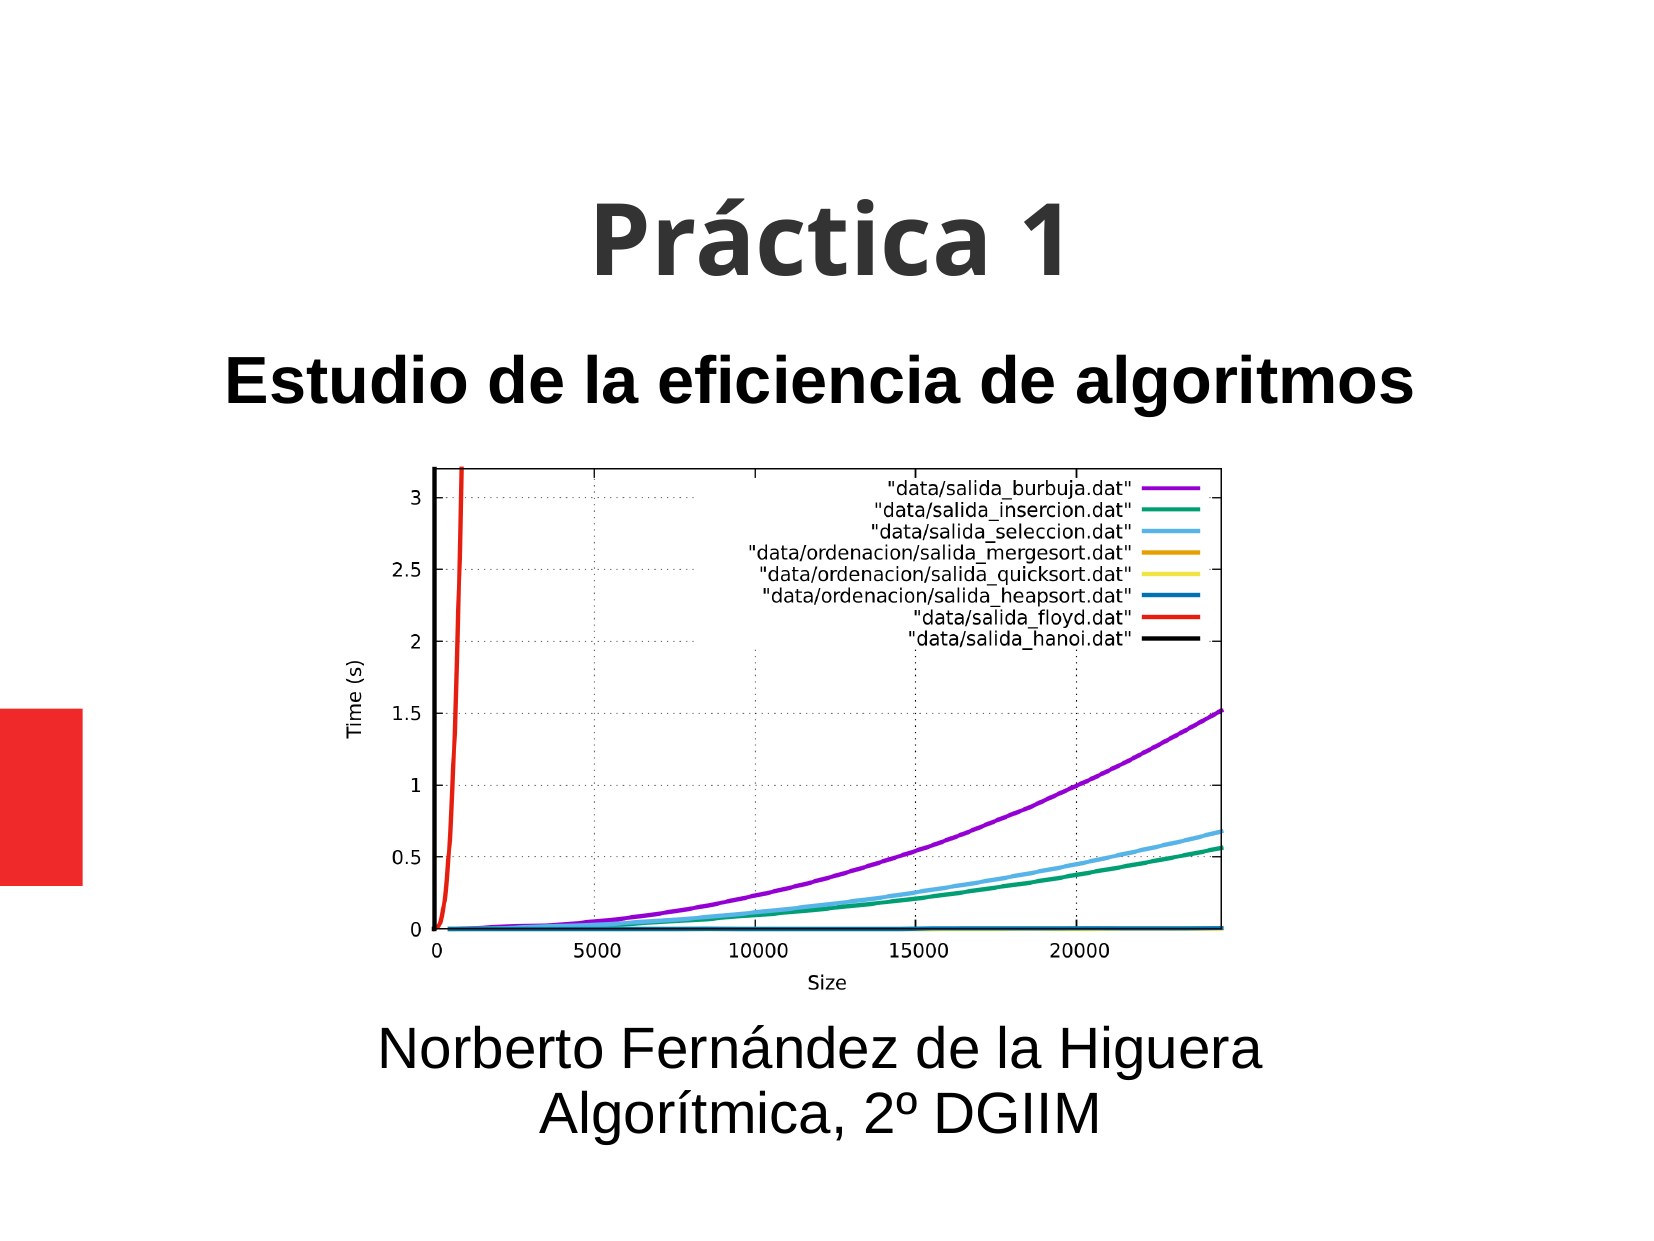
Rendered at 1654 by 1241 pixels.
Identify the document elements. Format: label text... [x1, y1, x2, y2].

picture [337, 445, 1363, 997]
title Práctica 1 [129, 118, 1536, 355]
subtitle Estudio de la eficiencia de algoritmos Norberto Fernández de la Higuera Algorítmica, 2º DGIIM [118, 283, 1524, 1205]
